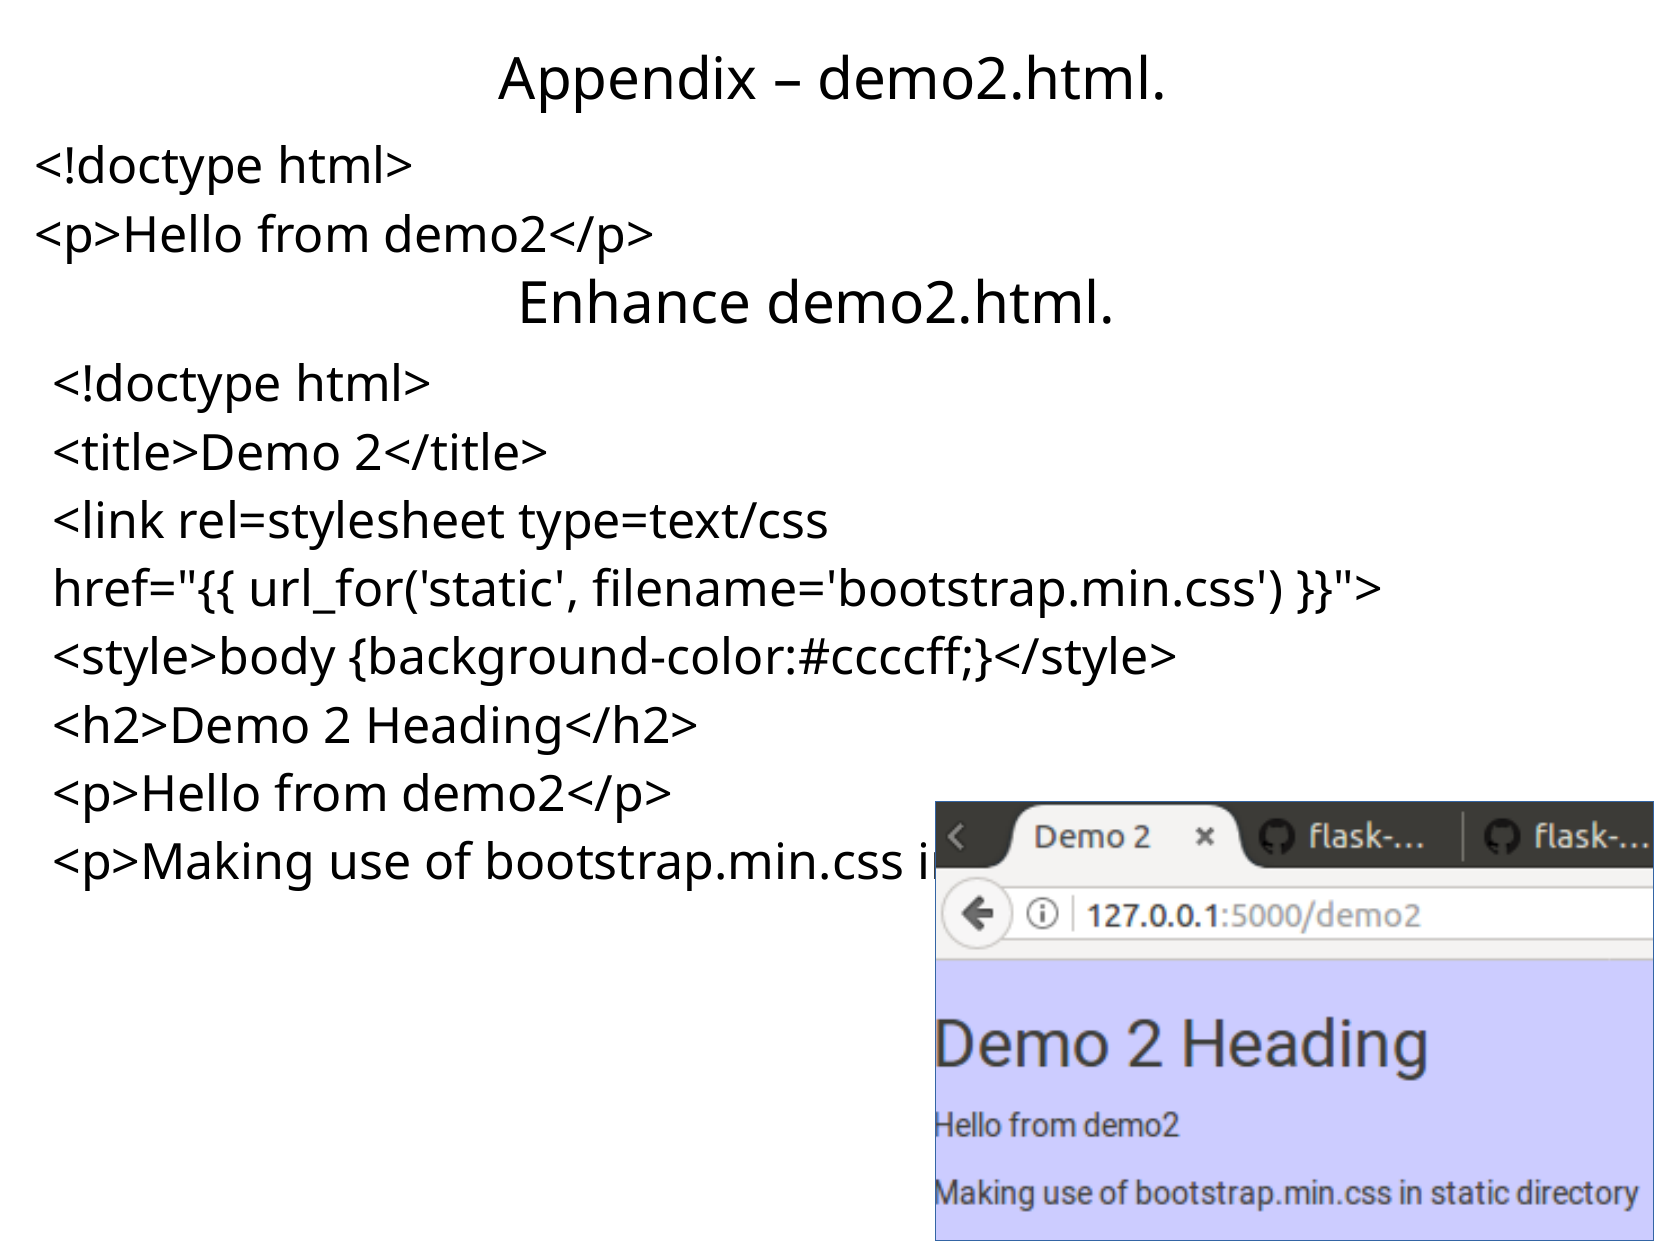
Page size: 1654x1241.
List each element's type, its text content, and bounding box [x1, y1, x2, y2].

text_box Appendix – demo2.html. [88, 31, 1577, 123]
text_box <!doctype html> <p>Hello from demo2</p> [19, 123, 1636, 300]
text_box <!doctype html> <title>Demo 2</title> <link rel=stylesheet type=text/css href="{{ url_for('static', filename='bootstrap.min.css') }}"> <style>body {background-color:#ccccff;}</style> <h2>Demo 2 Heading</h2> <p>Hello from demo2</p> <p>Making use of bootstrap.min.css in static directory</p> [37, 340, 1654, 851]
picture [935, 801, 1654, 1241]
text_box Enhance demo2.html. [72, 255, 1561, 348]
